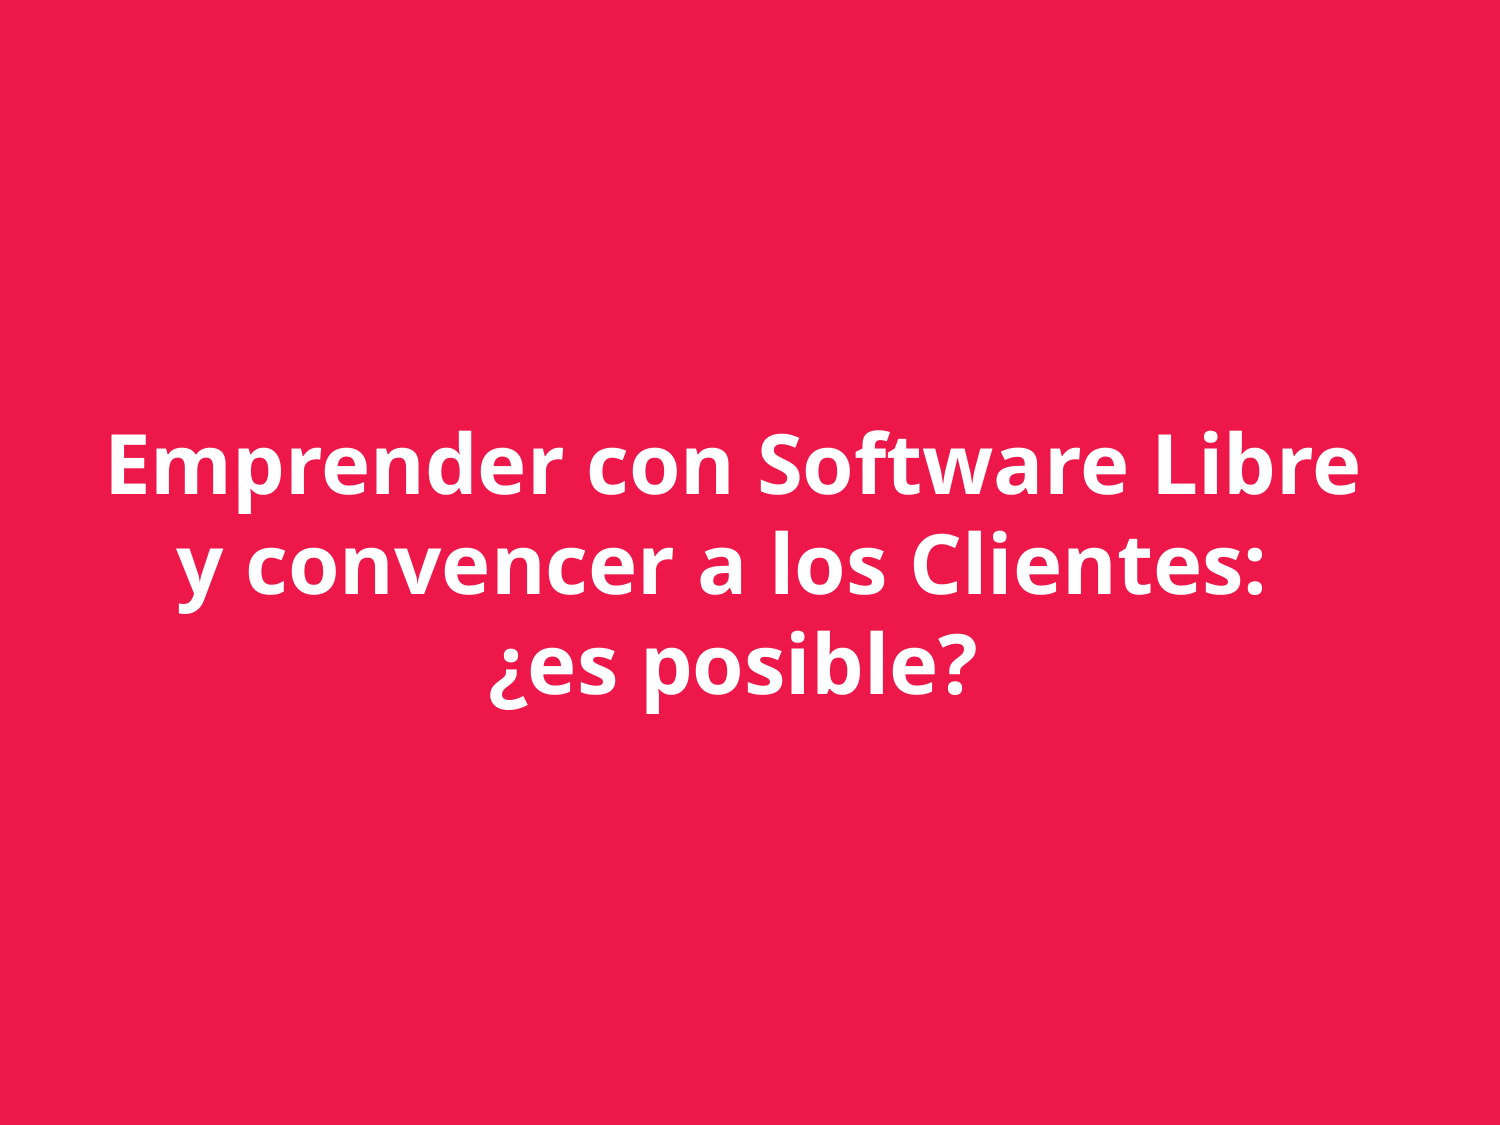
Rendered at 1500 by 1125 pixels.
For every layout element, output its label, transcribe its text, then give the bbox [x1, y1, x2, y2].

title Emprender con Software Libre y convencer a los Clientes: ¿es posible? [58, 404, 1409, 592]
